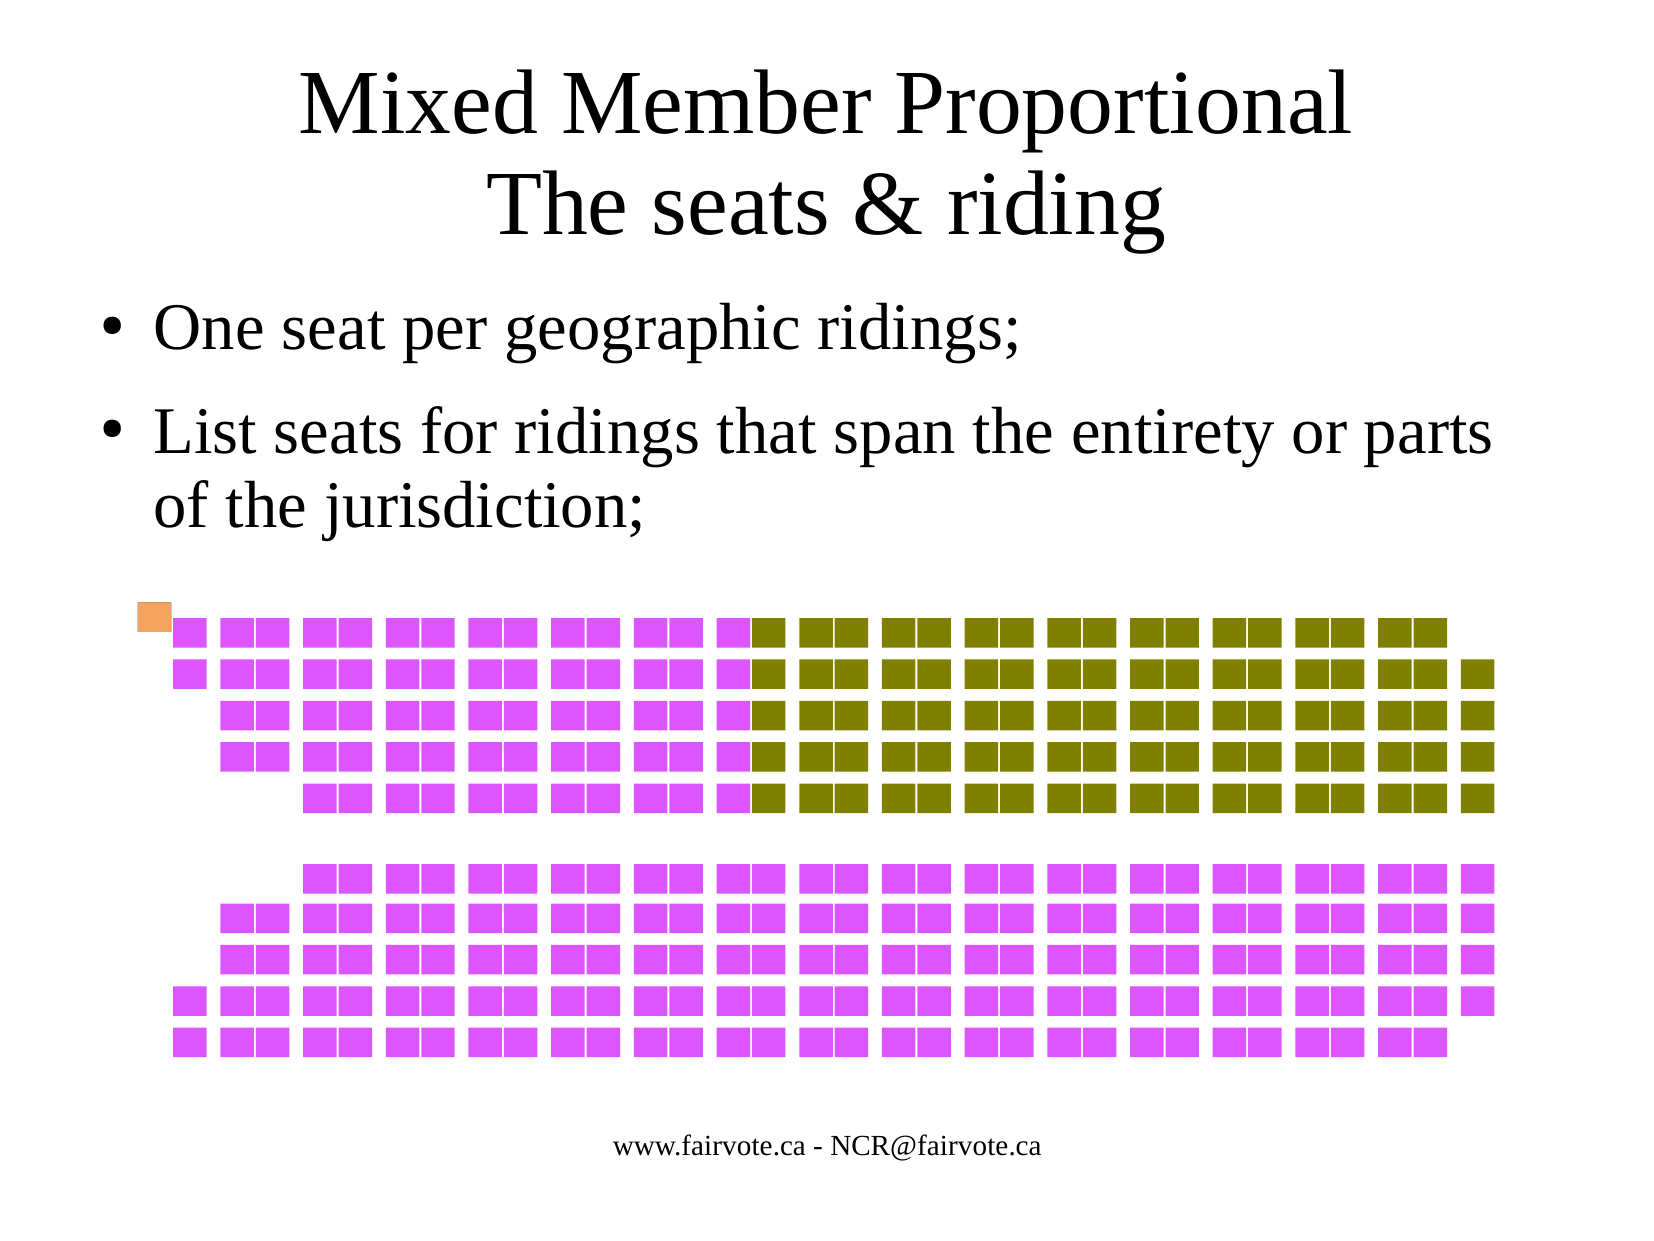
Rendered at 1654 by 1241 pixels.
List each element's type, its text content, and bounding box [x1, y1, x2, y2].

list One seat per geographic ridings; List seats for ridings that span the entirety or parts of the jurisdiction; [82, 290, 1538, 634]
title Mixed Member Proportional The seats & riding [82, 49, 1571, 257]
picture [135, 602, 1526, 1087]
